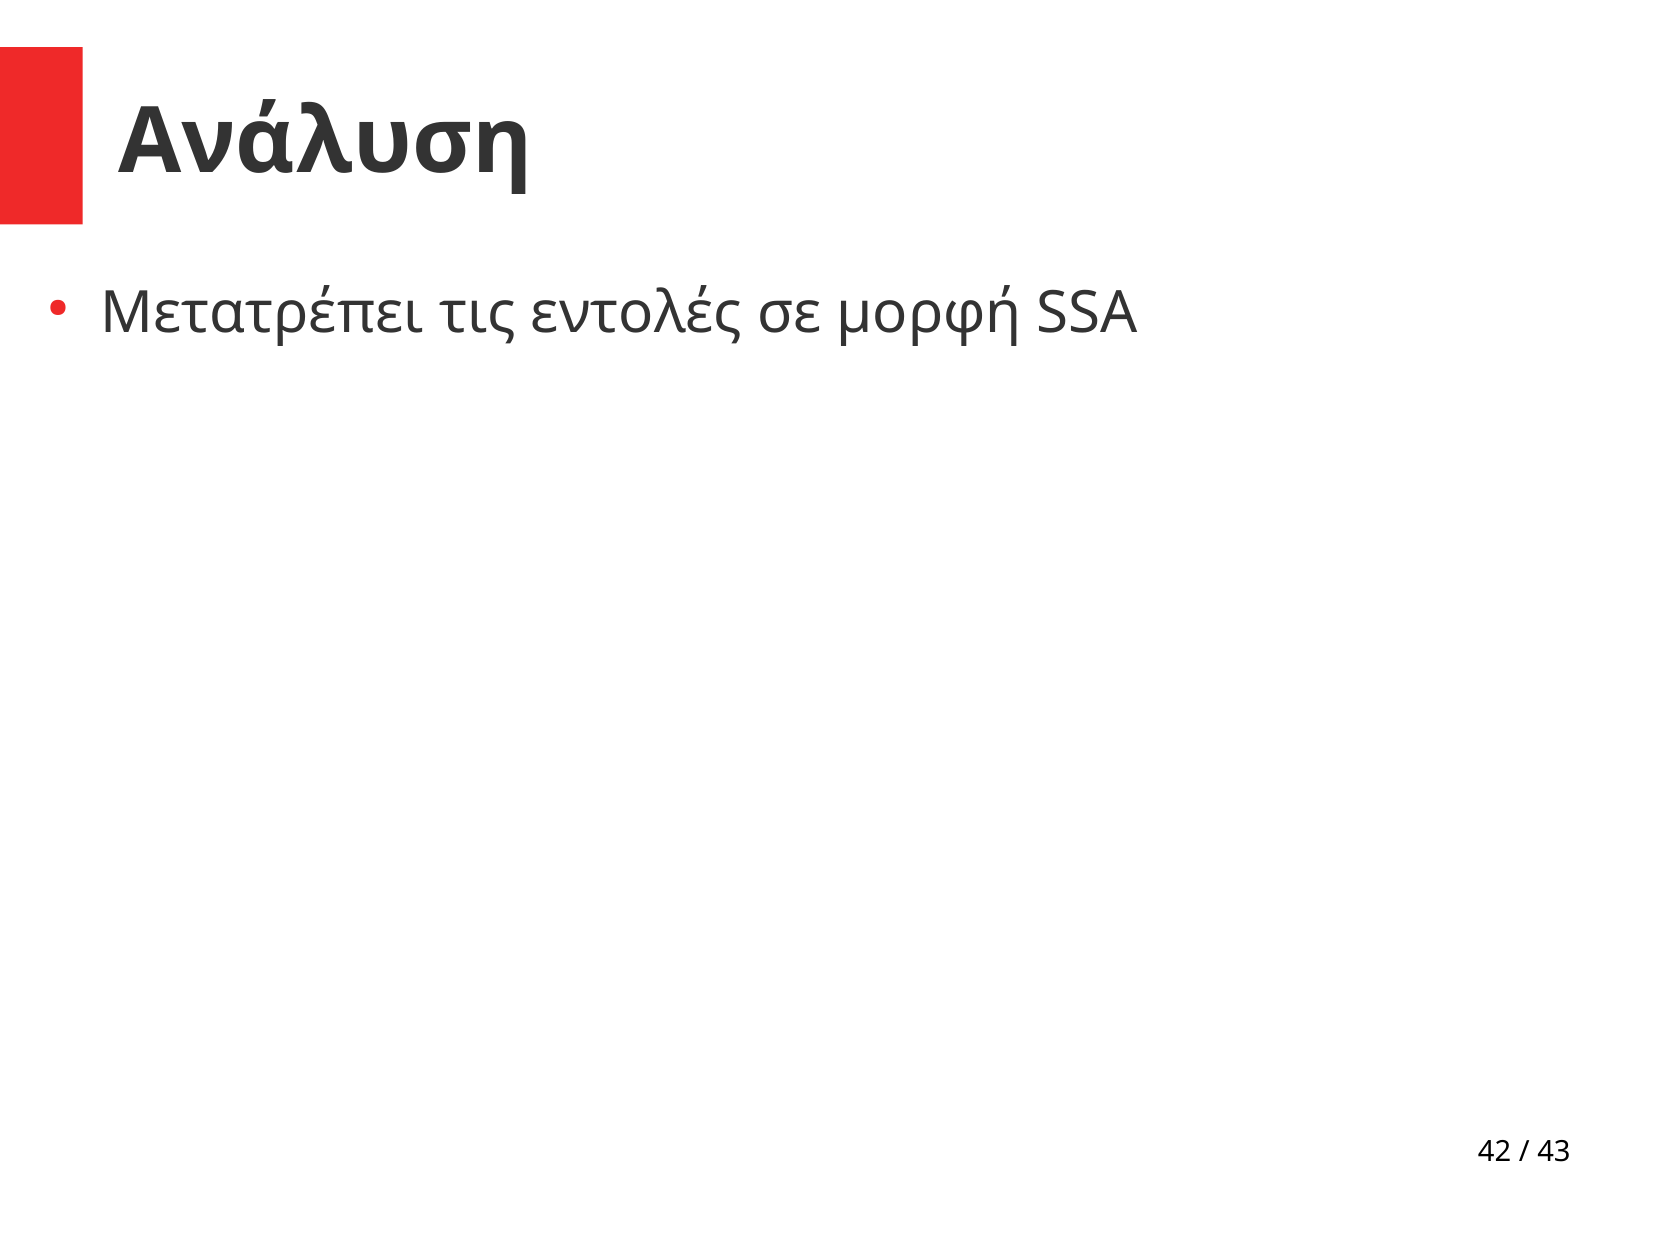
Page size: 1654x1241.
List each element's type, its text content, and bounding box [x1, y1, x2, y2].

list Μετατρέπει τις εντολές σε μορφή SSA [30, 270, 1621, 376]
title Ανάλυση [118, 33, 1571, 241]
